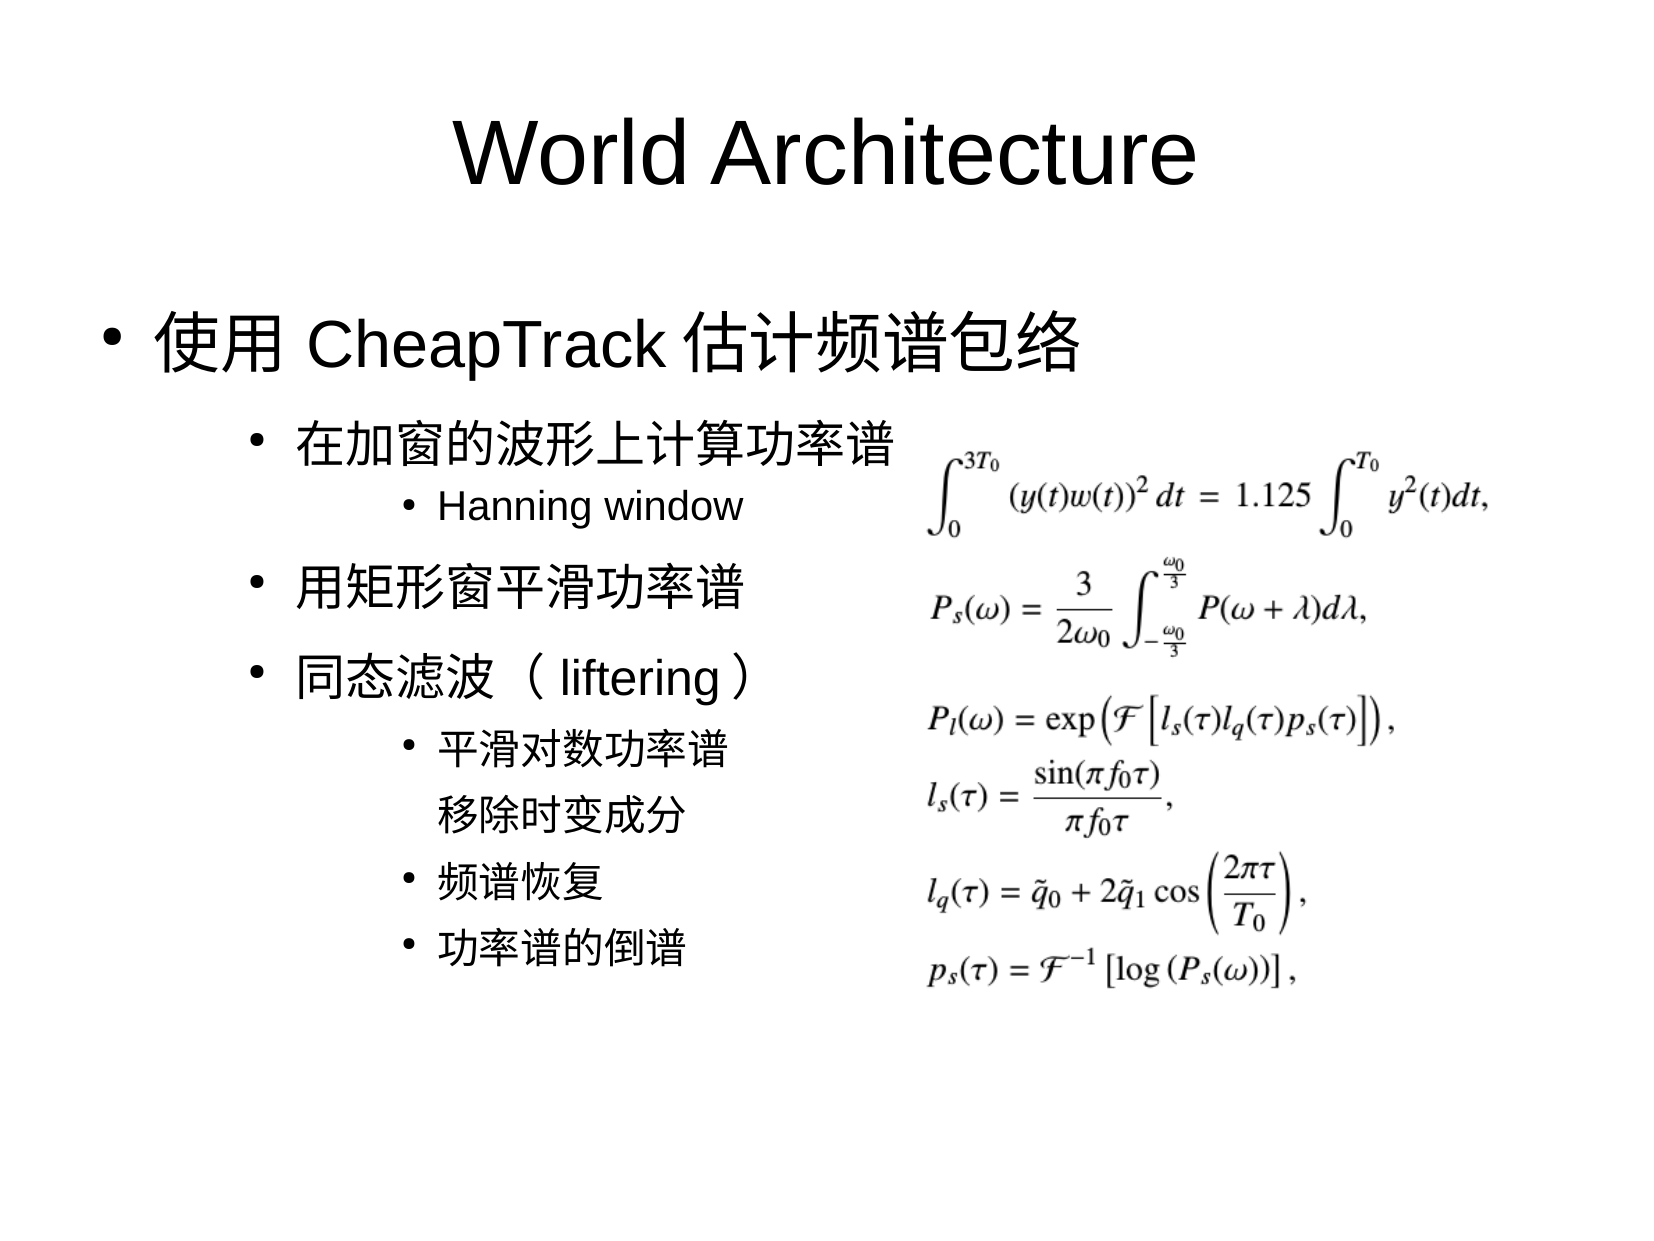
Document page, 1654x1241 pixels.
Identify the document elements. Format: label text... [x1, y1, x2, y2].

picture [920, 442, 1507, 547]
title World Architecture [82, 49, 1571, 257]
picture [925, 553, 1371, 664]
list 使用CheapTrack估计频谱包络 在加窗的波形上计算功率谱 Hanning window 用矩形窗平滑功率谱 同态滤波（liftering） 平滑对数功率谱 移除时变成分 频谱恢复 功率谱的倒谱 [82, 290, 1571, 1111]
picture [903, 685, 1426, 1006]
